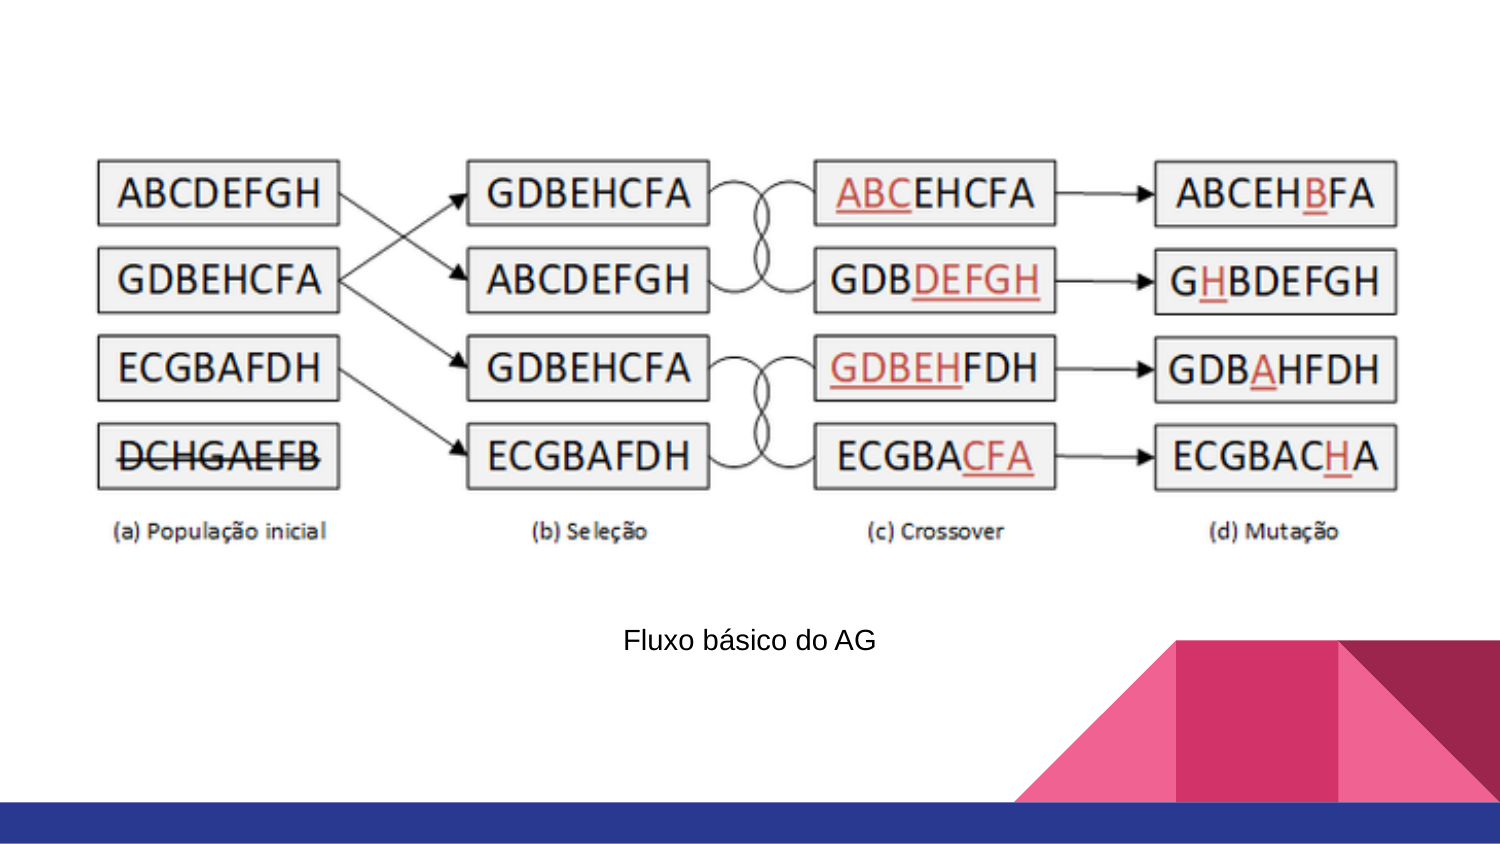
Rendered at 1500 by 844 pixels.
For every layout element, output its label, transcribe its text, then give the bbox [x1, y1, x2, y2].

picture [92, 151, 1408, 561]
text_box Fluxo básico do AG [175, 606, 1325, 741]
